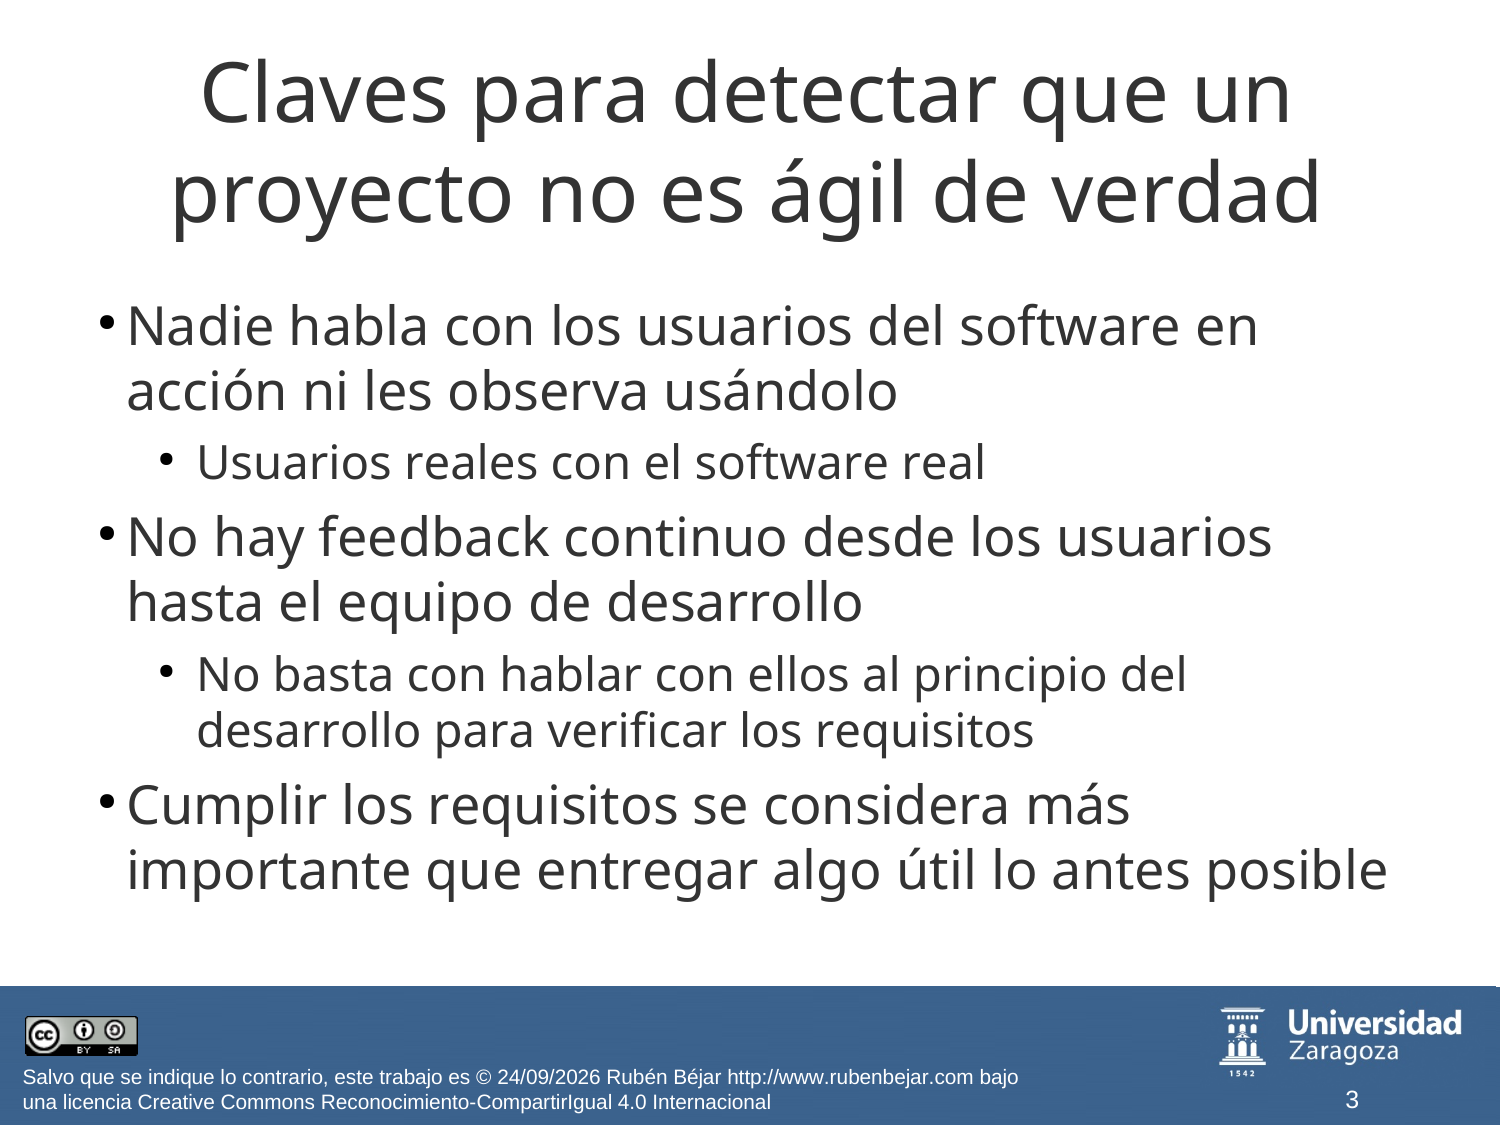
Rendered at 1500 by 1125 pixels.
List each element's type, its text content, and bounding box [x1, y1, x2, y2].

list Nadie habla con los usuarios del software en acción ni les observa usándolo Usuarios reales con el software real No hay feedback continuo desde los usuarios hasta el equipo de desarrollo No basta con hablar con ellos al principio del desarrollo para verificar los requisitos Cumplir los requisitos se considera más importante que entregar algo útil lo antes posible [82, 283, 1418, 957]
title Claves para detectar que un proyecto no es ágil de verdad [74, 20, 1420, 257]
picture [0, 986, 1500, 1125]
